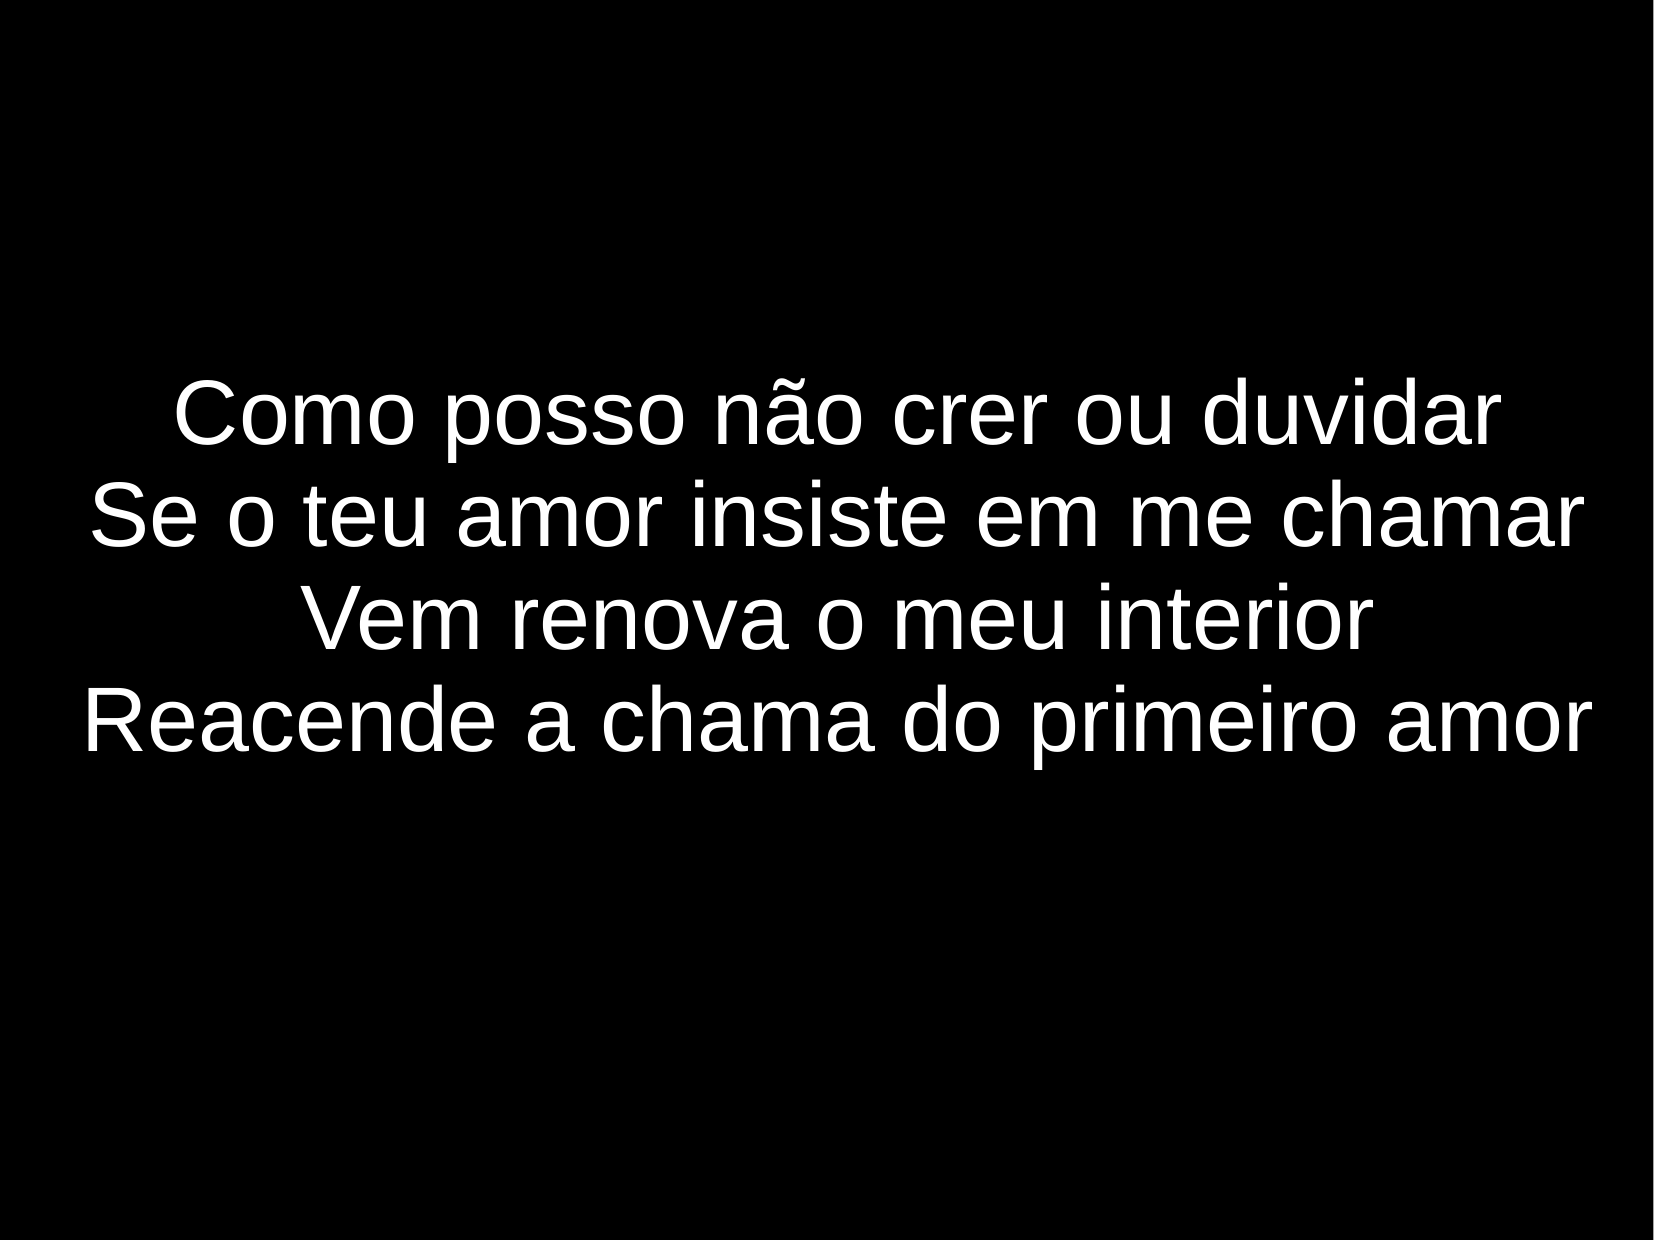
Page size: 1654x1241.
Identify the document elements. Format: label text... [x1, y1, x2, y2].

subtitle Como posso não crer ou duvidar Se o teu amor insiste em me chamar Vem renova o meu interior Reacende a chama do primeiro amor [59, 49, 1619, 1205]
